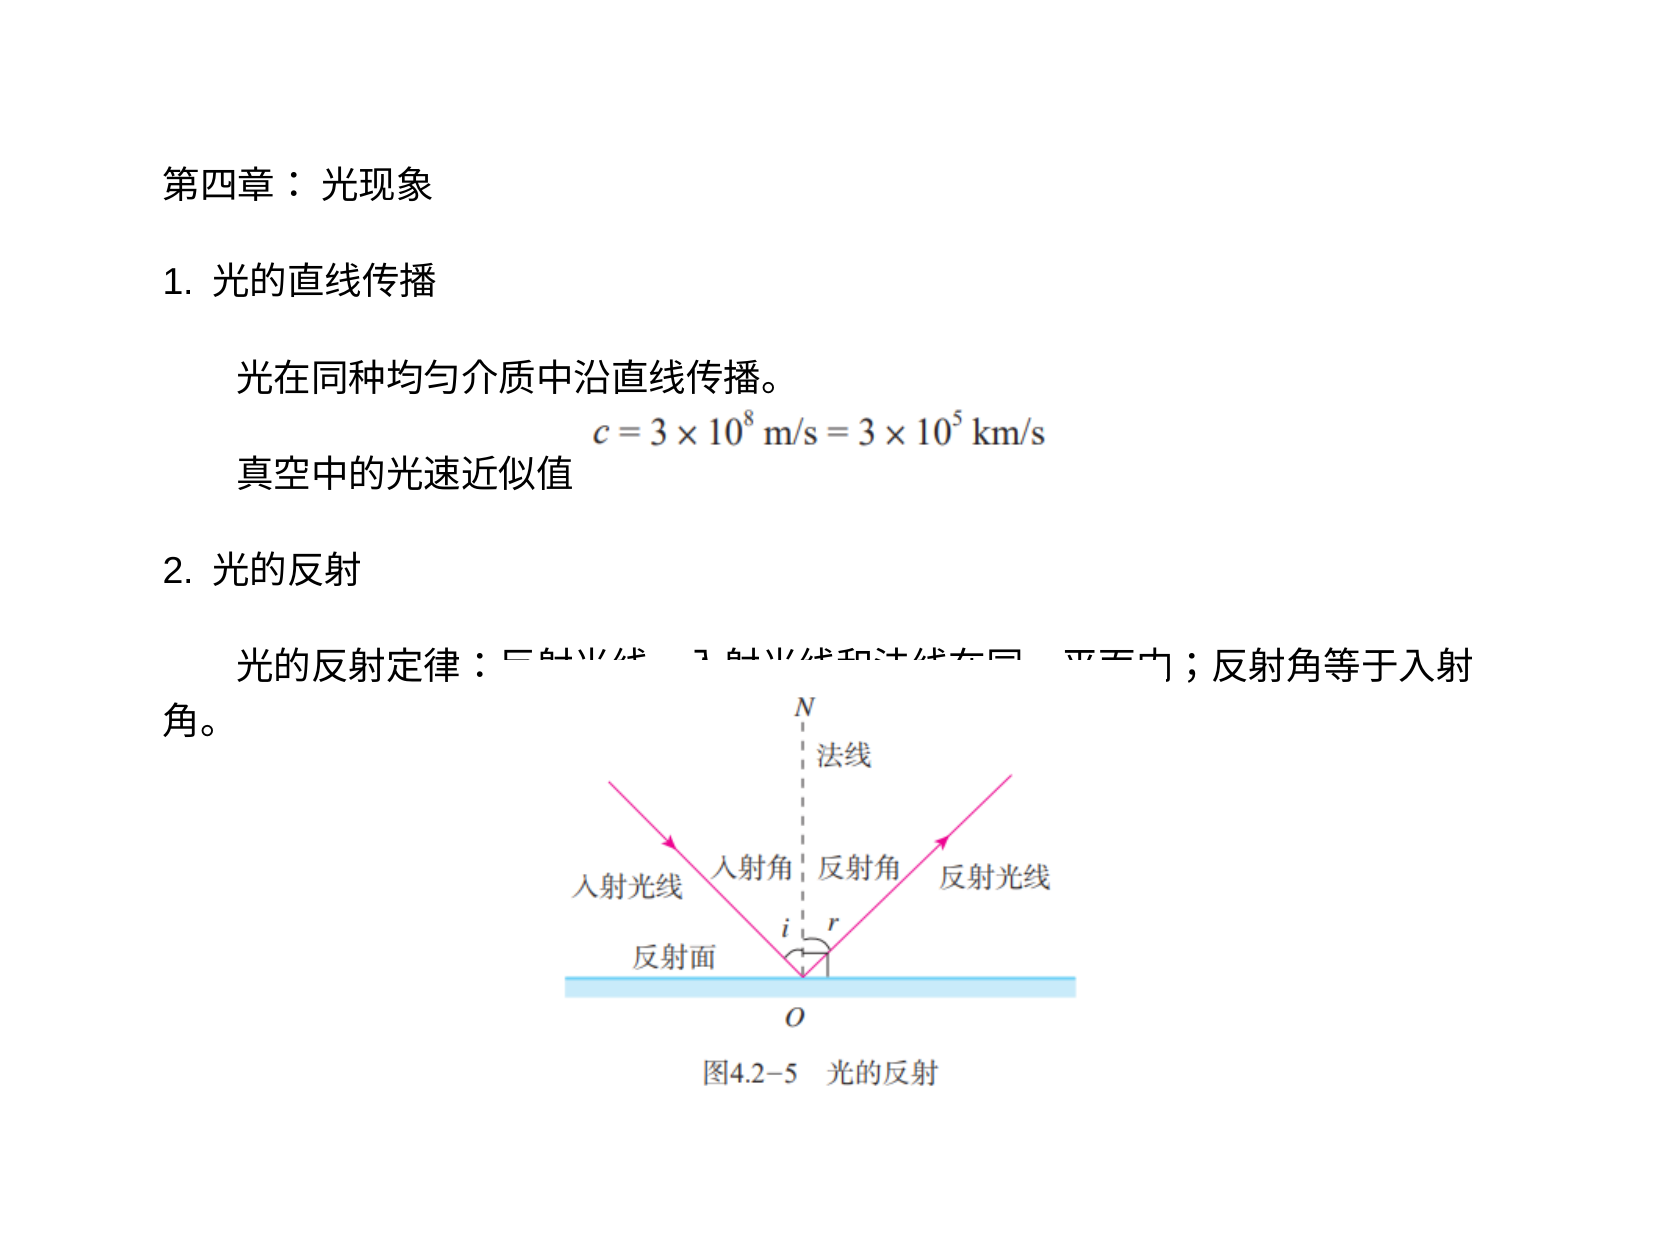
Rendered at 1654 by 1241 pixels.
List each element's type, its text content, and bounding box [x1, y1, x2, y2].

text_box 第四章： 光现象 1. 光的直线传播 光在同种均匀介质中沿直线传播。 真空中的光速近似值 2. 光的反射 光的反射定律：反射光线、入射光线和法线在同一平面内；反射角等于入射角。 [147, 147, 1506, 1172]
picture [490, 660, 1166, 1122]
picture [564, 405, 1068, 456]
